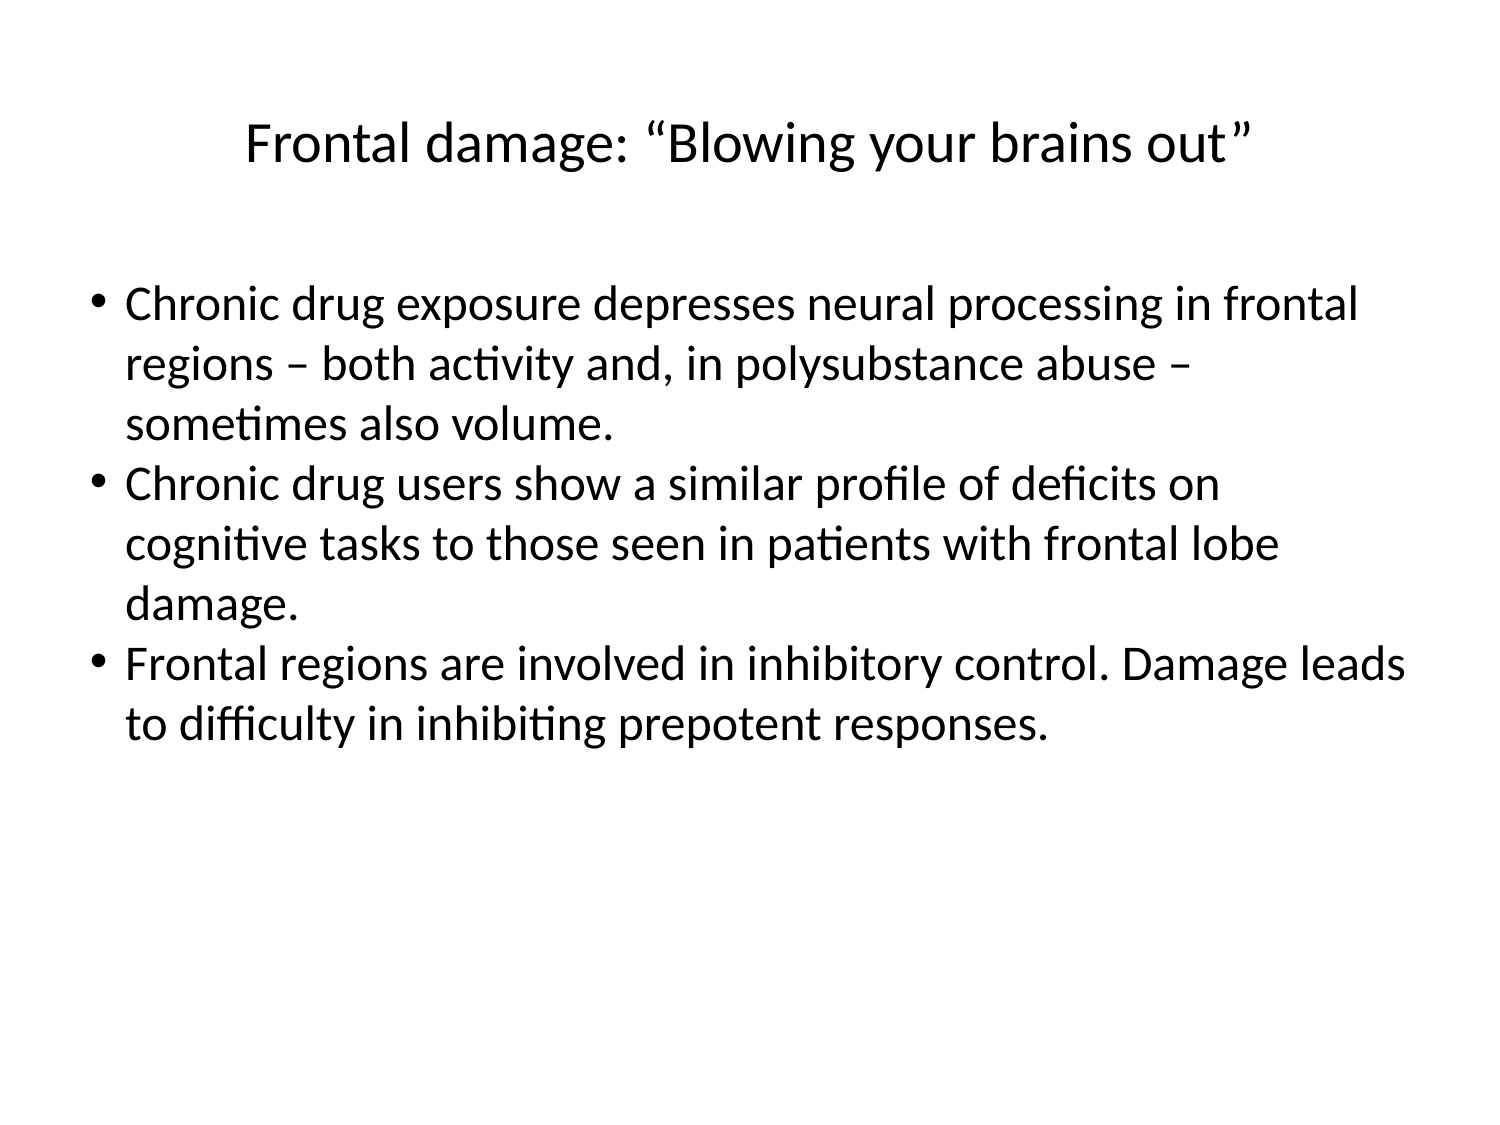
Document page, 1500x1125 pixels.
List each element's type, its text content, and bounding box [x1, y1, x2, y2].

text_box Chronic drug exposure depresses neural processing in frontal regions – both activity and, in polysubstance abuse – sometimes also volume. Chronic drug users show a similar profile of deficits on cognitive tasks to those seen in patients with frontal lobe damage. Frontal regions are involved in inhibitory control. Damage leads to difficulty in inhibiting prepotent responses. [75, 262, 1425, 1005]
text_box Frontal damage: “Blowing your brains out” [75, 45, 1425, 233]
